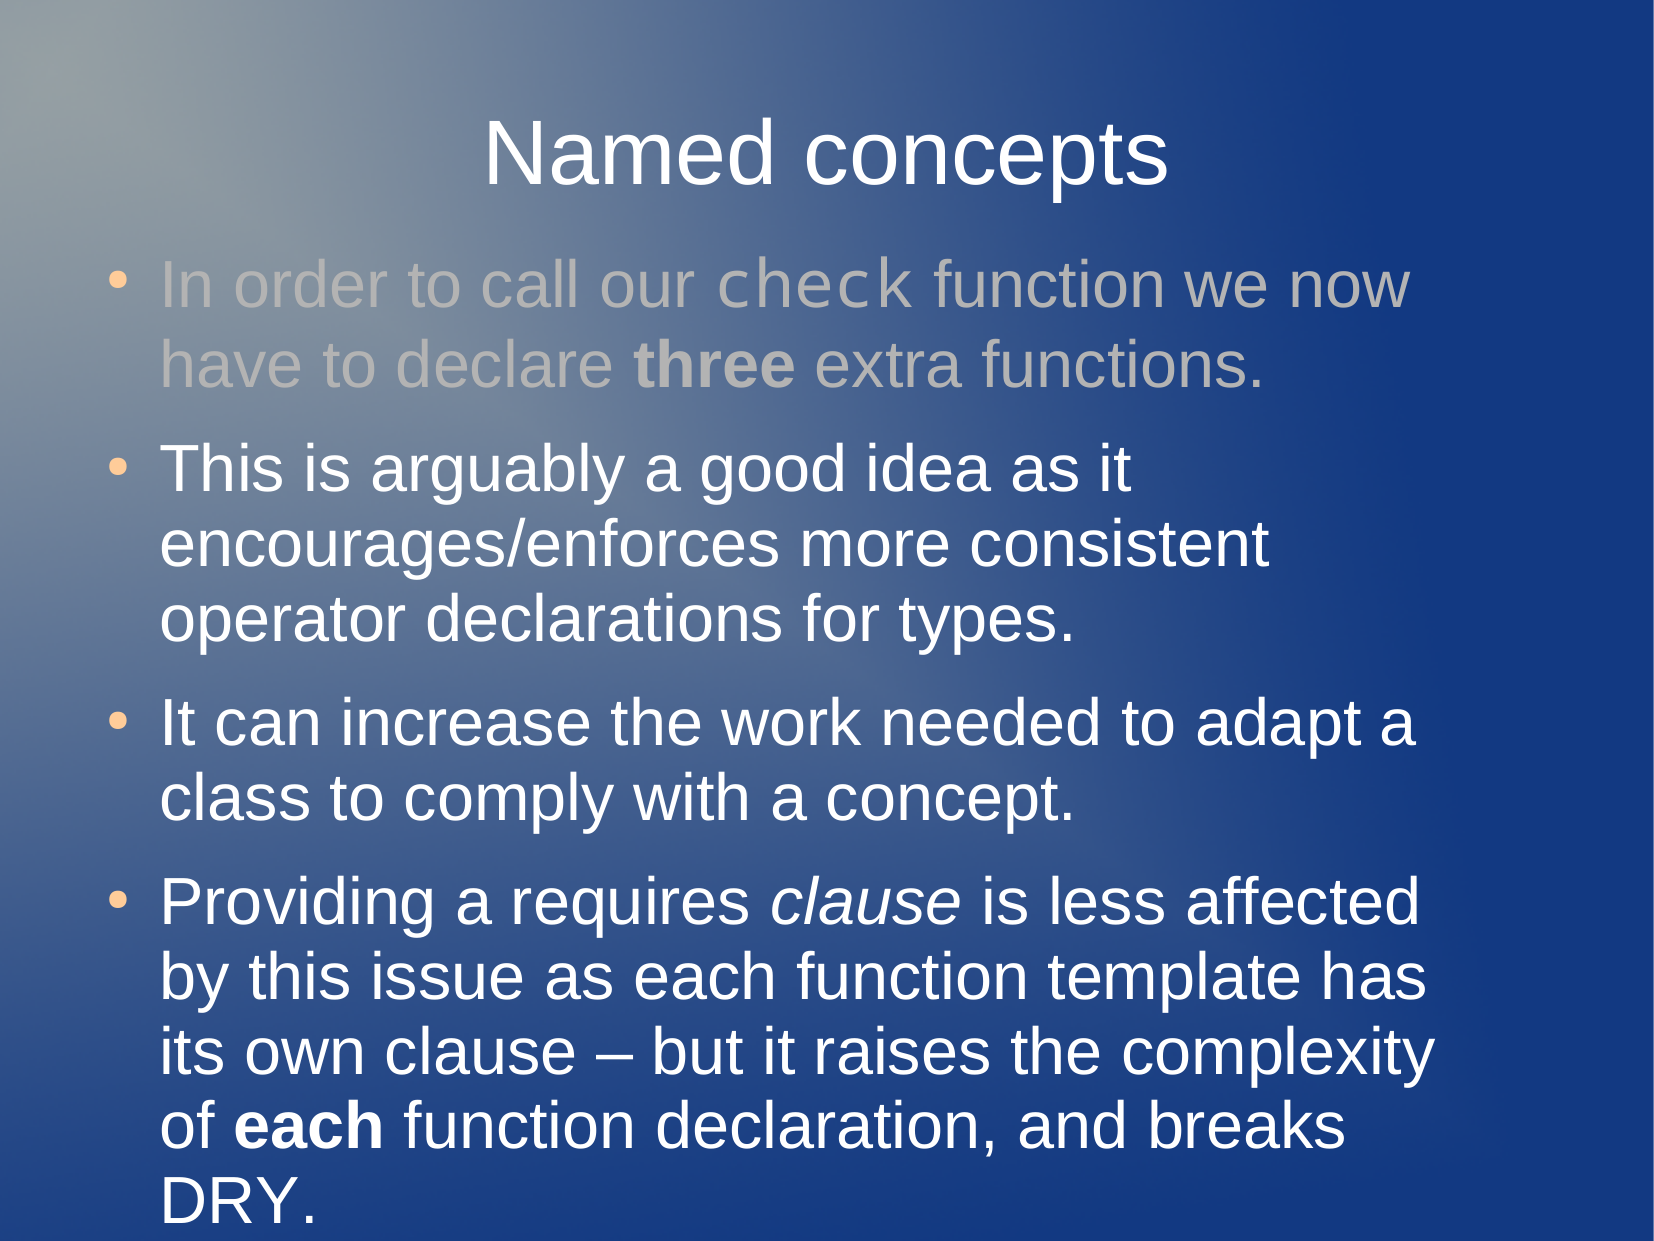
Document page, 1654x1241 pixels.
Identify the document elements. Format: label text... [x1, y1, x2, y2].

title Named concepts [82, 49, 1571, 257]
list In order to call our check function we now have to declare three extra functions. This is arguably a good idea as it encourages/enforces more consistent operator declarations for types. It can increase the work needed to adapt a class to comply with a concept. Providing a requires clause is less affected by this issue as each function template has its own clause – but it raises the complexity of each function declaration, and breaks DRY. [88, 236, 1470, 1226]
picture [0, 0, 1654, 1241]
